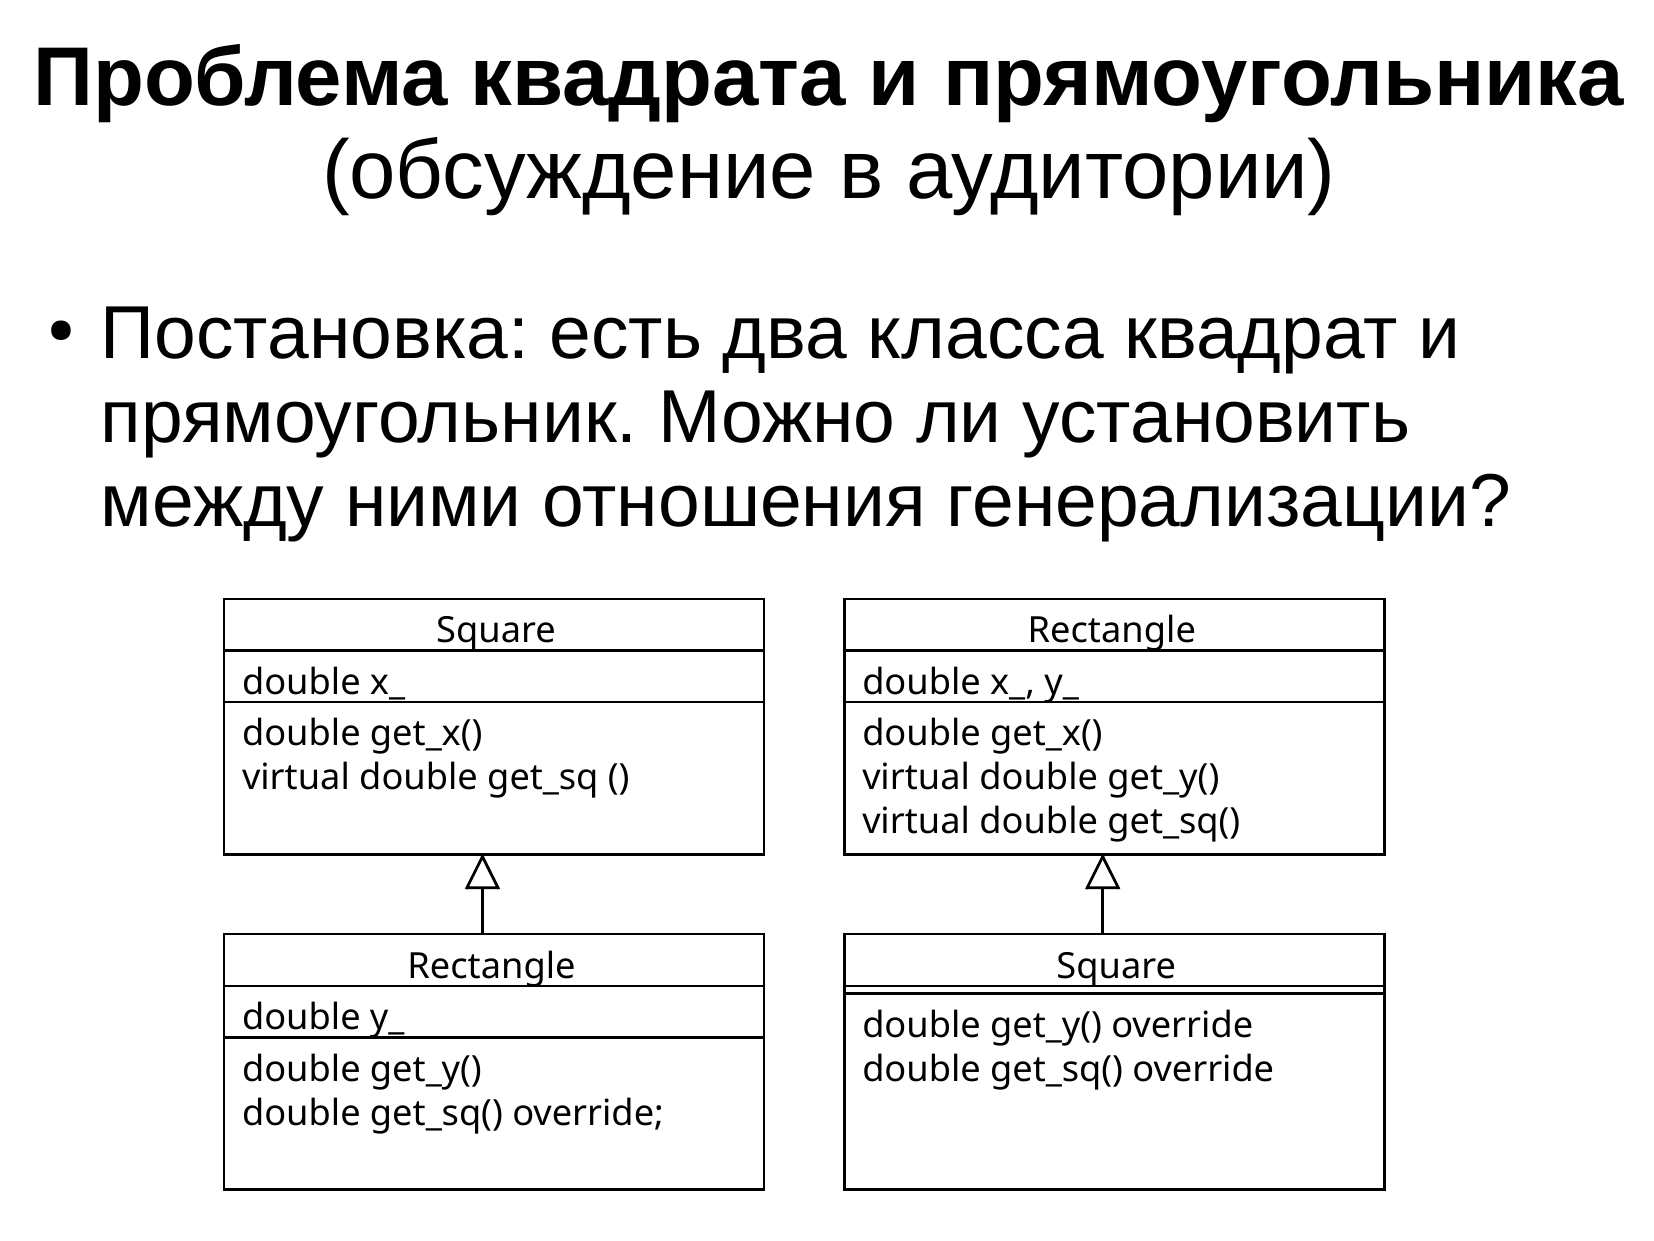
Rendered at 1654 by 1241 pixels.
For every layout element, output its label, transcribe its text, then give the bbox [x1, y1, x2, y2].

list Постановка: есть два класса квадрат и прямоугольник. Можно ли установить между ними отношения генерализации? [30, 290, 1621, 586]
title Проблема квадрата и прямоугольника (обсуждение в аудитории) [26, 19, 1632, 227]
picture [171, 546, 1441, 1241]
